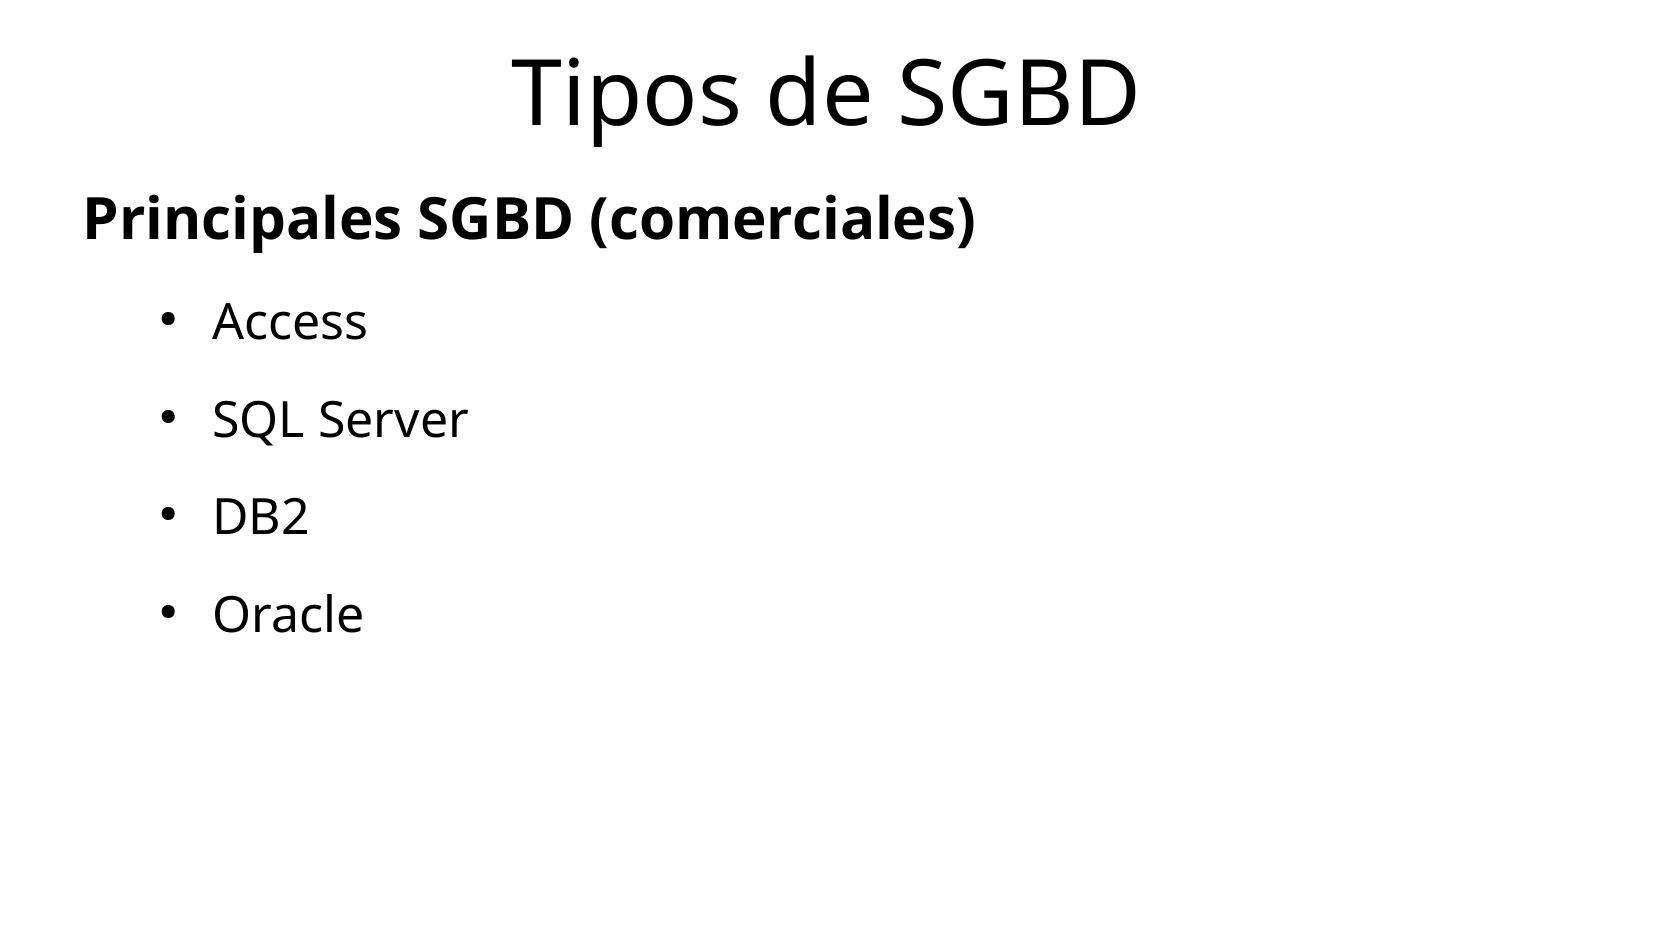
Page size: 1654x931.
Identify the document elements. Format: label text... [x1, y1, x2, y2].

title Tipos de SGBD [82, 37, 1571, 142]
list Principales SGBD (comerciales) Access SQL Server DB2 Oracle [82, 177, 1571, 839]
